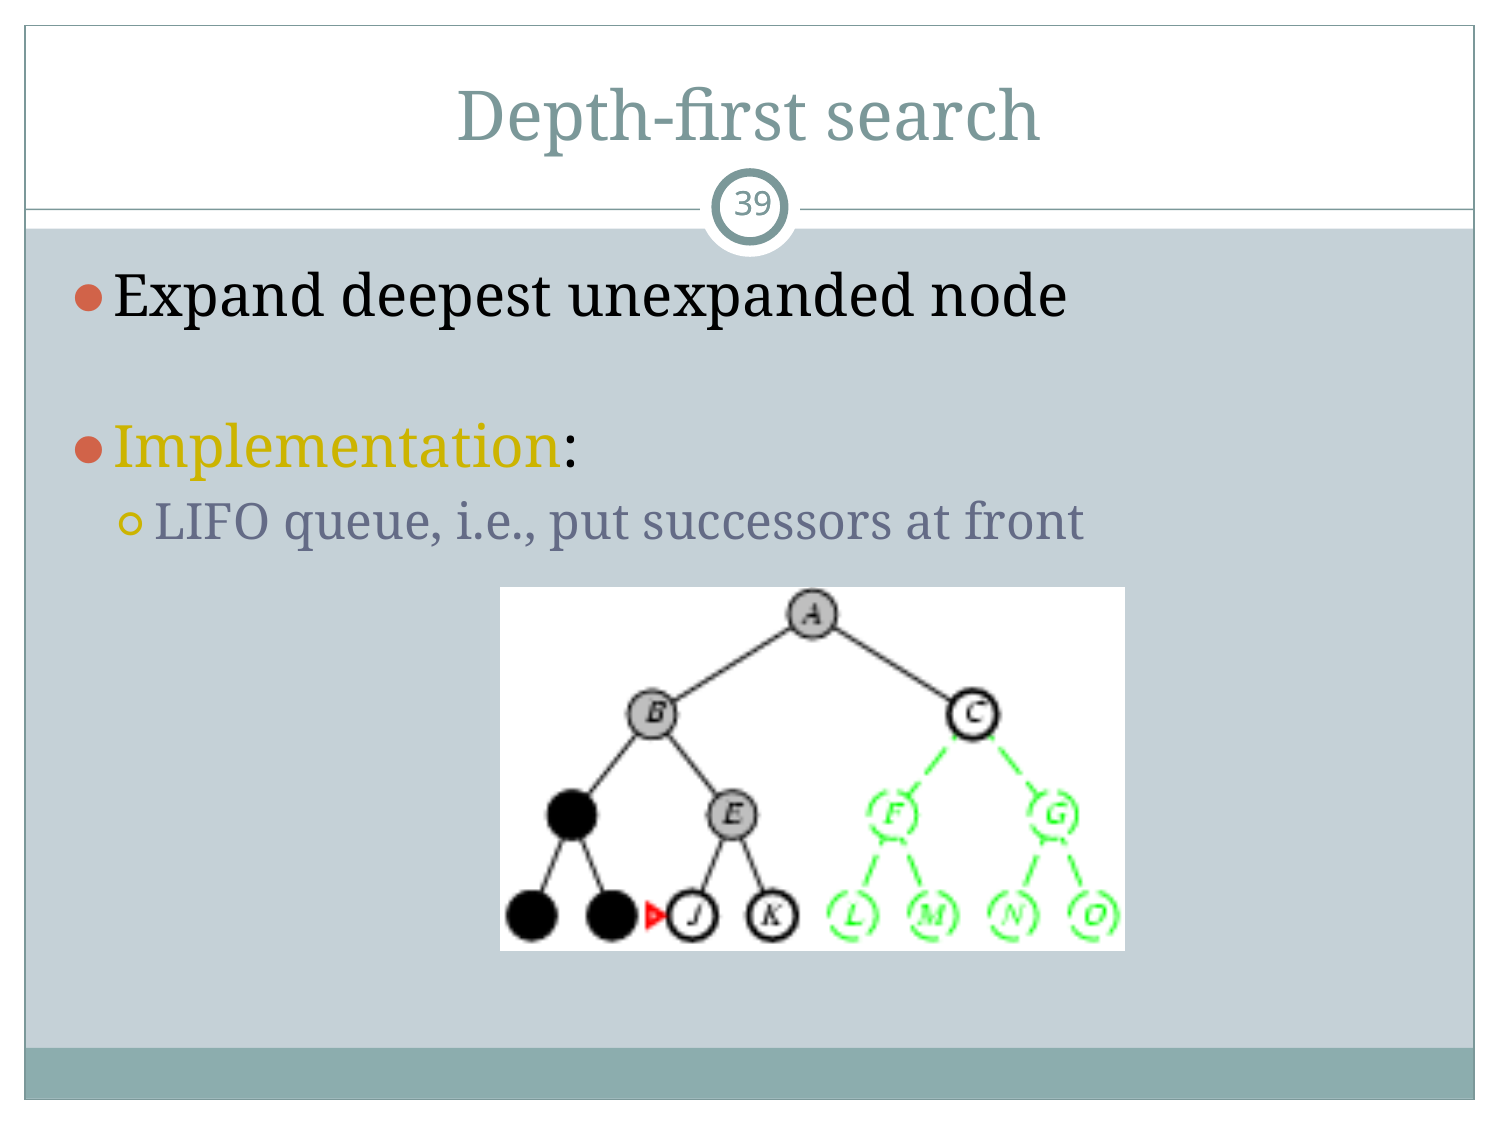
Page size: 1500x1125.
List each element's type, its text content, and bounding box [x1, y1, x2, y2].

picture [500, 587, 1125, 951]
list Expand deepest unexpanded node Implementation: LIFO queue, i.e., put successors at front [49, 250, 1445, 1001]
slide_number <number> [715, 168, 791, 241]
title Depth-first search [49, 37, 1450, 162]
